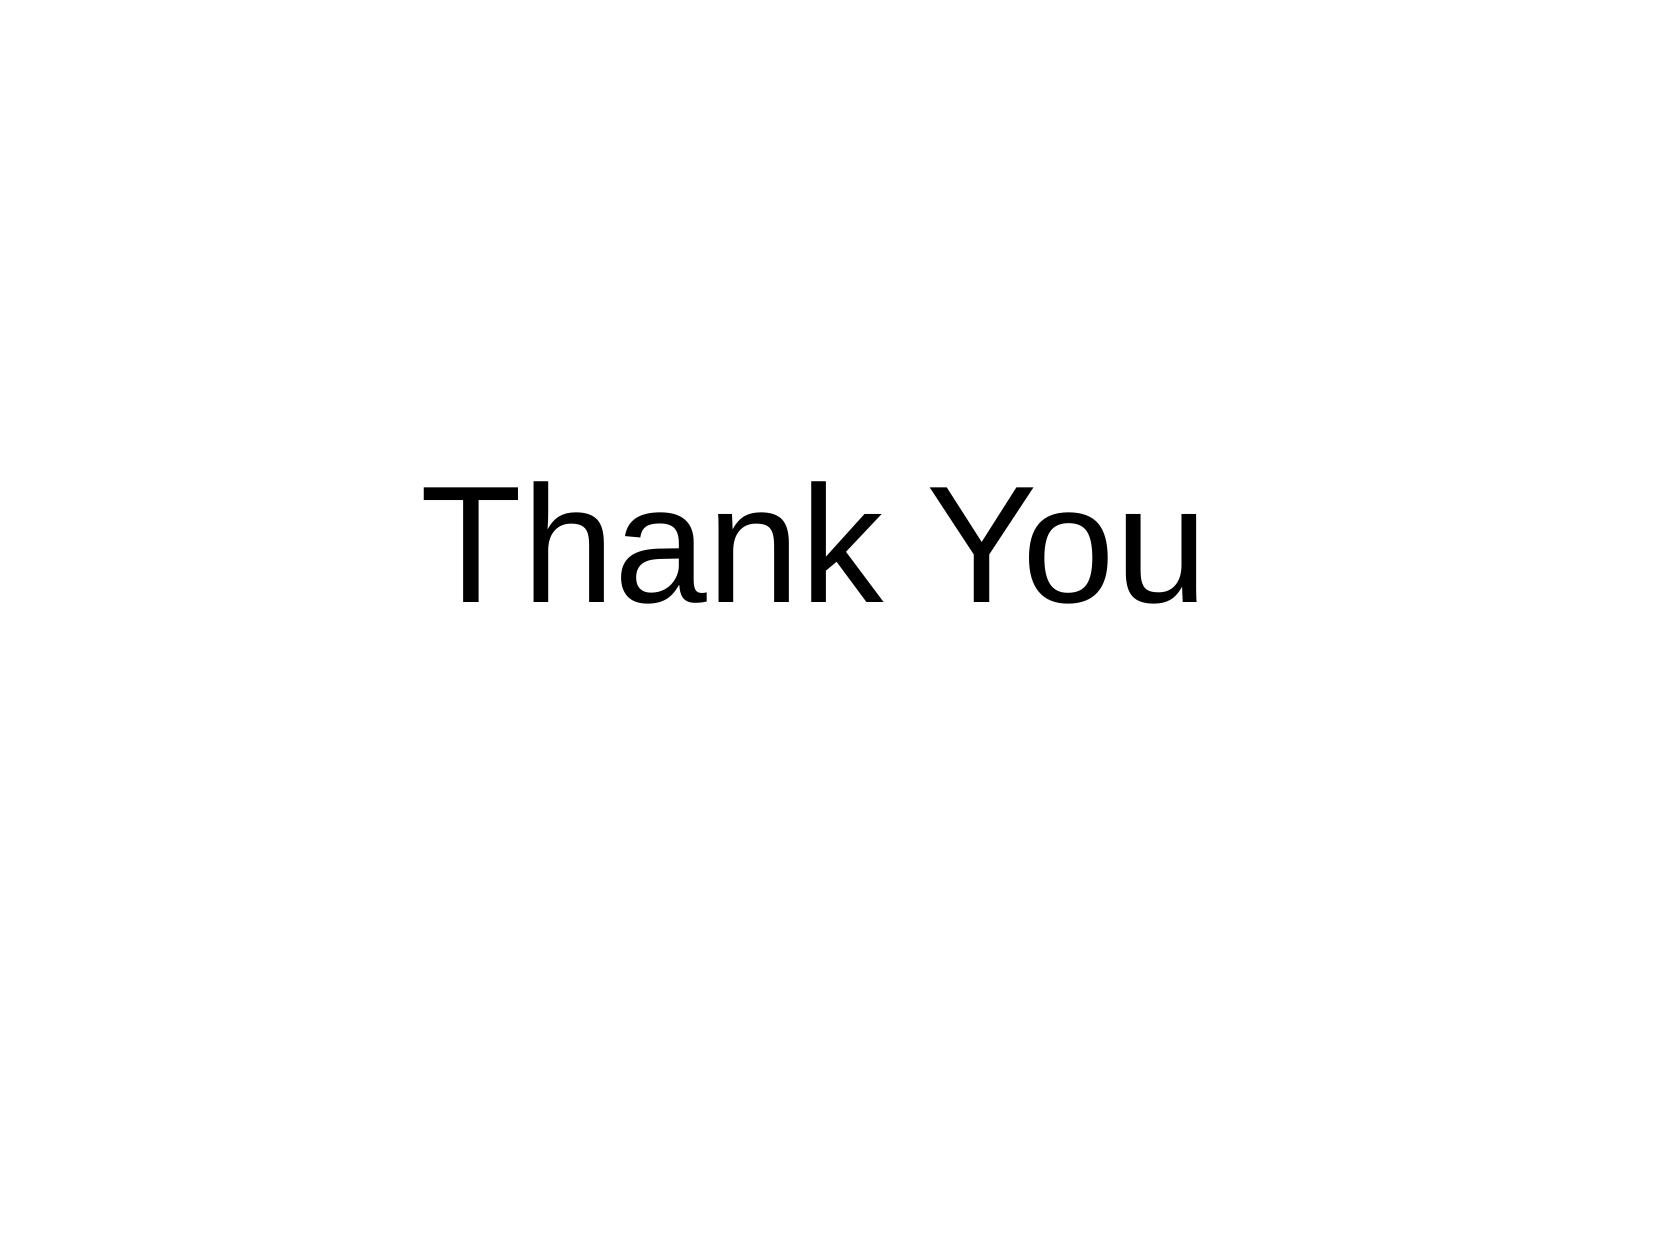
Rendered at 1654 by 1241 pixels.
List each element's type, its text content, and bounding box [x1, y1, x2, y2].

title Thank You [70, 436, 1559, 644]
